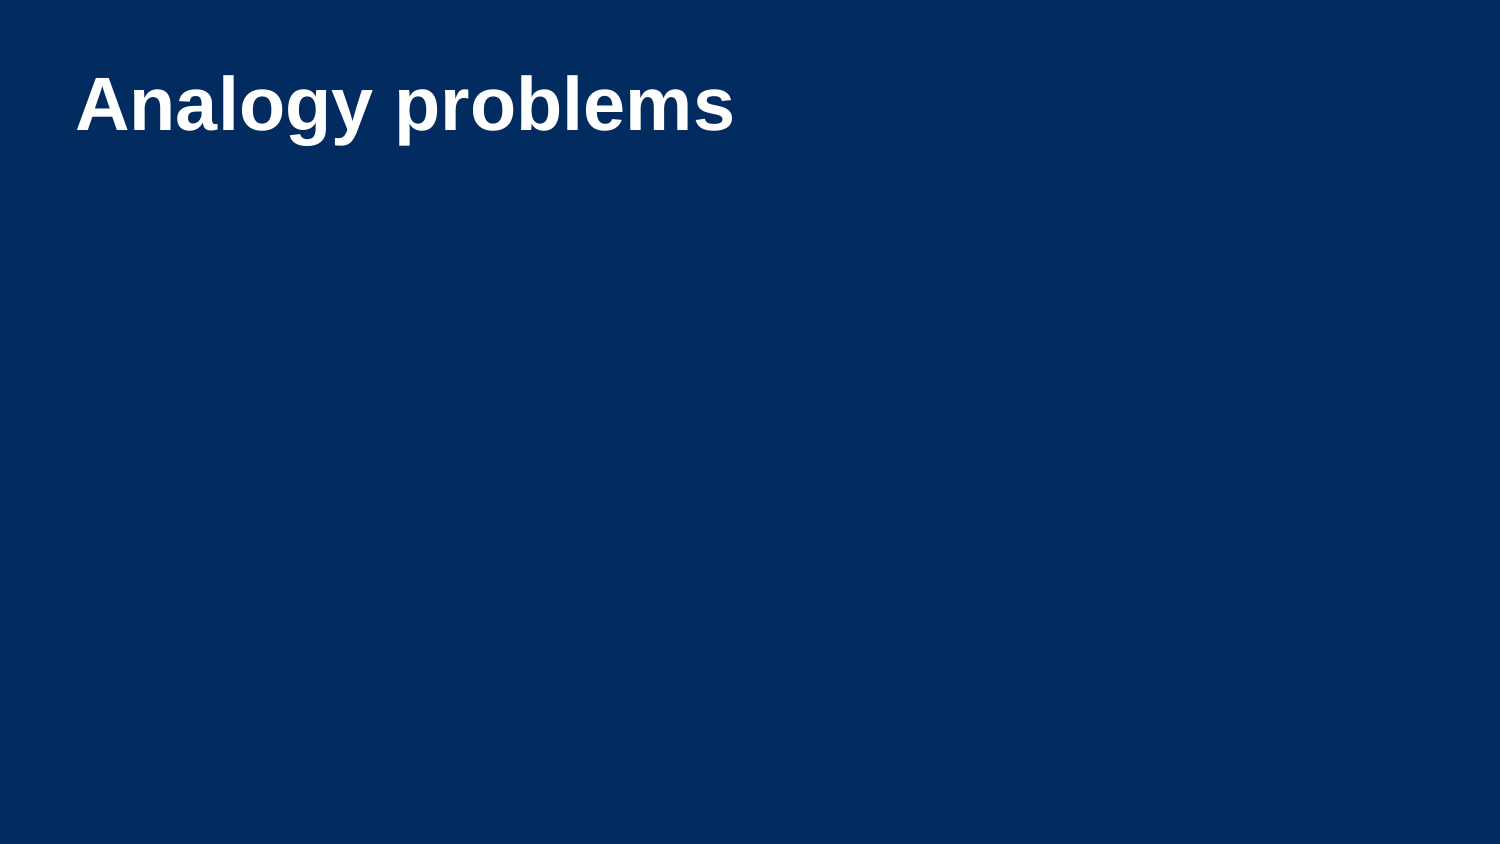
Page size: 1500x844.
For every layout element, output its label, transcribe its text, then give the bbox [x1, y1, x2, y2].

title Analogy problems [74, 33, 1425, 175]
